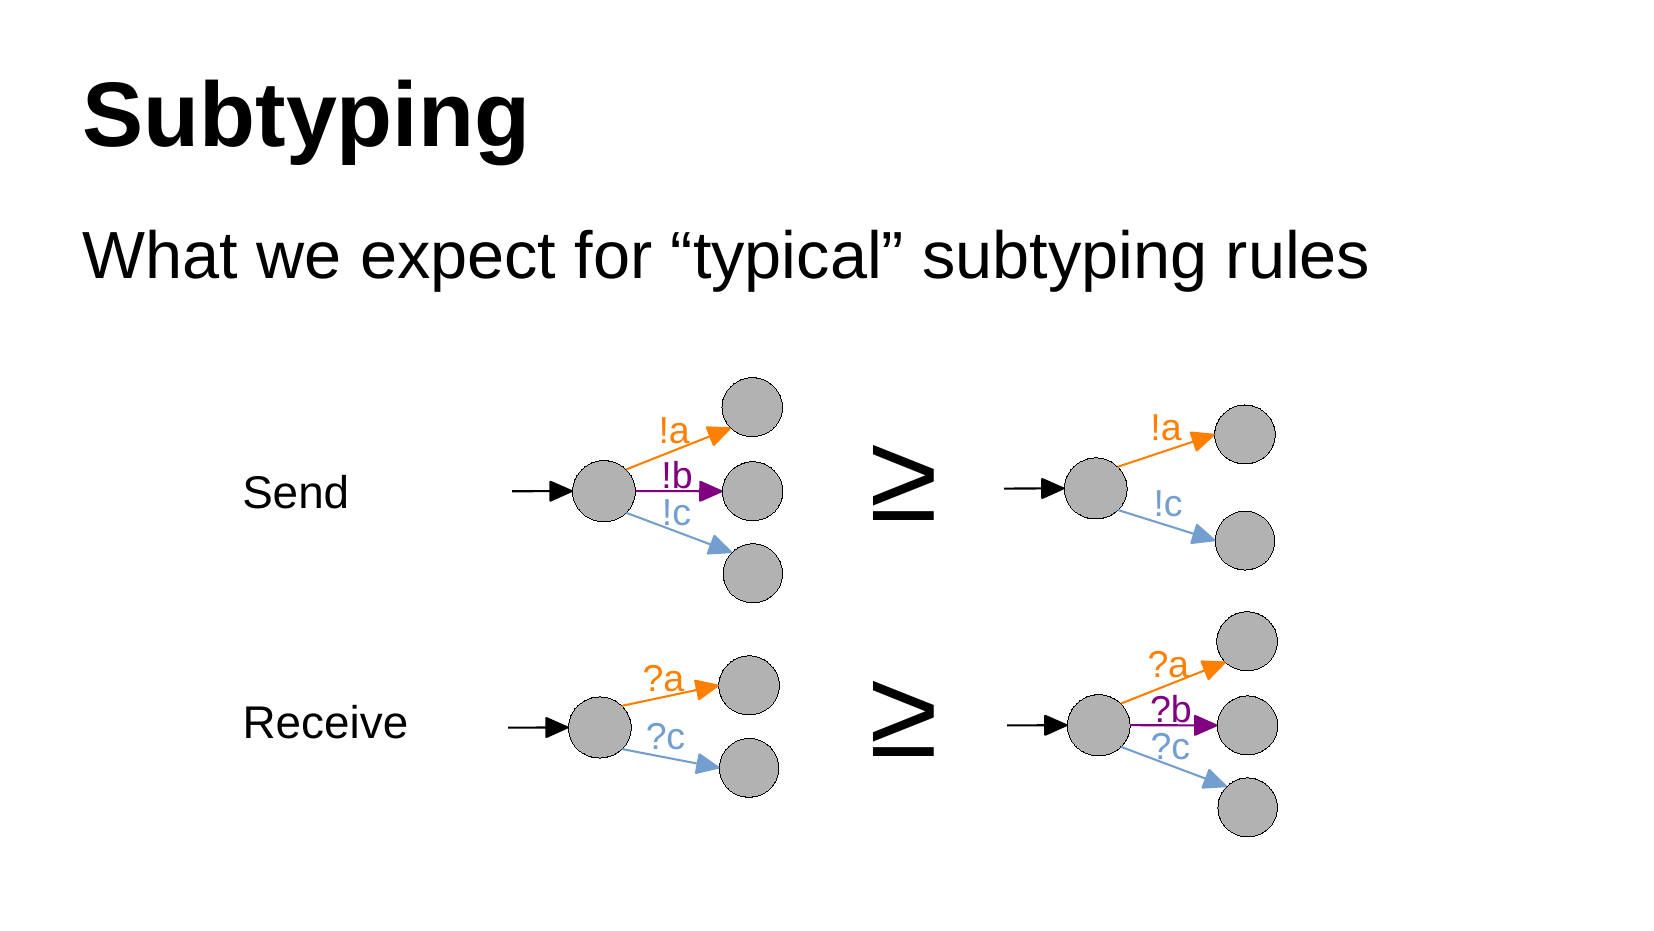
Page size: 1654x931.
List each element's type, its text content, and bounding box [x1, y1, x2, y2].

text_box [1217, 695, 1278, 755]
text_box !c [1138, 475, 1215, 532]
text_box [572, 460, 636, 522]
text_box [1067, 694, 1131, 756]
text_box [1215, 511, 1275, 571]
text_box [1064, 457, 1128, 519]
text_box !a [643, 401, 720, 459]
text_box [1216, 611, 1278, 671]
text_box !b [646, 446, 723, 504]
text_box !a [1135, 399, 1212, 456]
text_box [719, 738, 779, 798]
text_box ?c [631, 708, 707, 766]
text_box ?b [1135, 680, 1211, 717]
text_box [1217, 777, 1278, 837]
text_box Receive [227, 690, 424, 757]
text_box ?a [1132, 635, 1209, 693]
text_box ?a [627, 649, 704, 707]
text_box Send [227, 460, 365, 527]
text_box [1214, 404, 1276, 464]
text_box [723, 461, 783, 521]
text_box [723, 543, 783, 603]
text_box !c [647, 483, 723, 541]
text_box ≥ [854, 400, 953, 555]
title Subtyping [82, 37, 1571, 193]
text_box [718, 655, 780, 715]
text_box [568, 696, 631, 759]
text_box [721, 377, 783, 437]
text_box ≥ [854, 636, 953, 791]
list What we expect for “typical” subtyping rules [82, 217, 1571, 316]
text_box ?c [1135, 717, 1212, 775]
